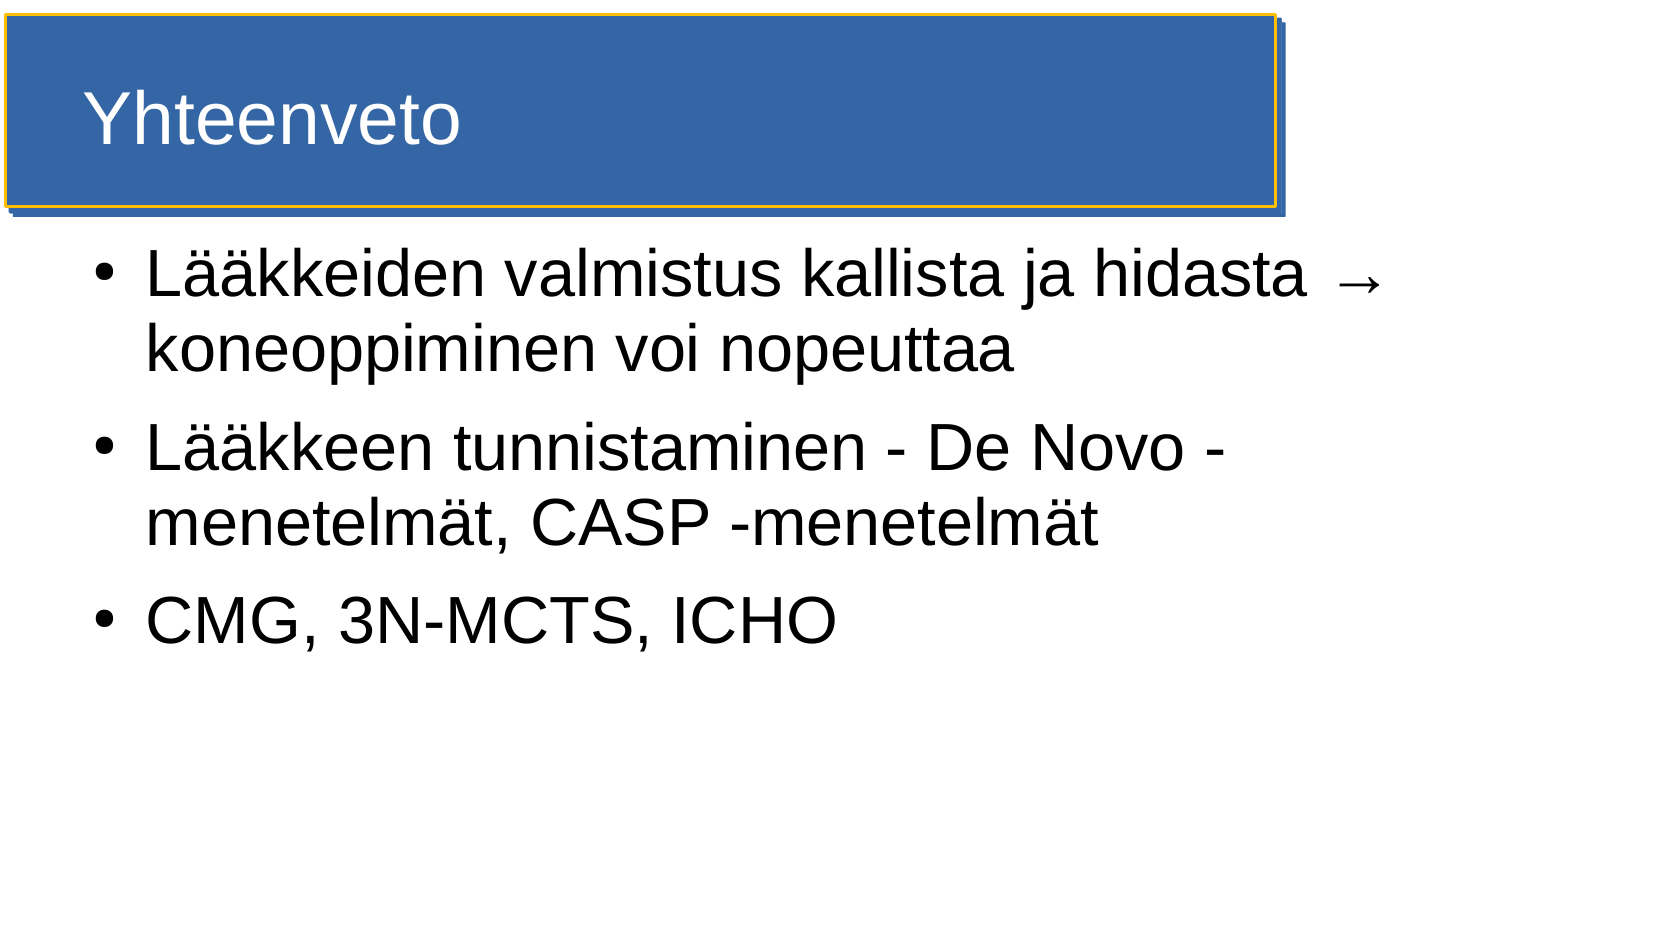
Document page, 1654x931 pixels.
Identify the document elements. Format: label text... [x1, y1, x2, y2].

title Yhteenveto [82, 34, 1235, 203]
list Lääkkeiden valmistus kallista ja hidasta → koneoppiminen voi nopeuttaa Lääkkeen tunnistaminen - De Novo -menetelmät, CASP -menetelmät CMG, 3N-MCTS, ICHO [75, 236, 1552, 798]
